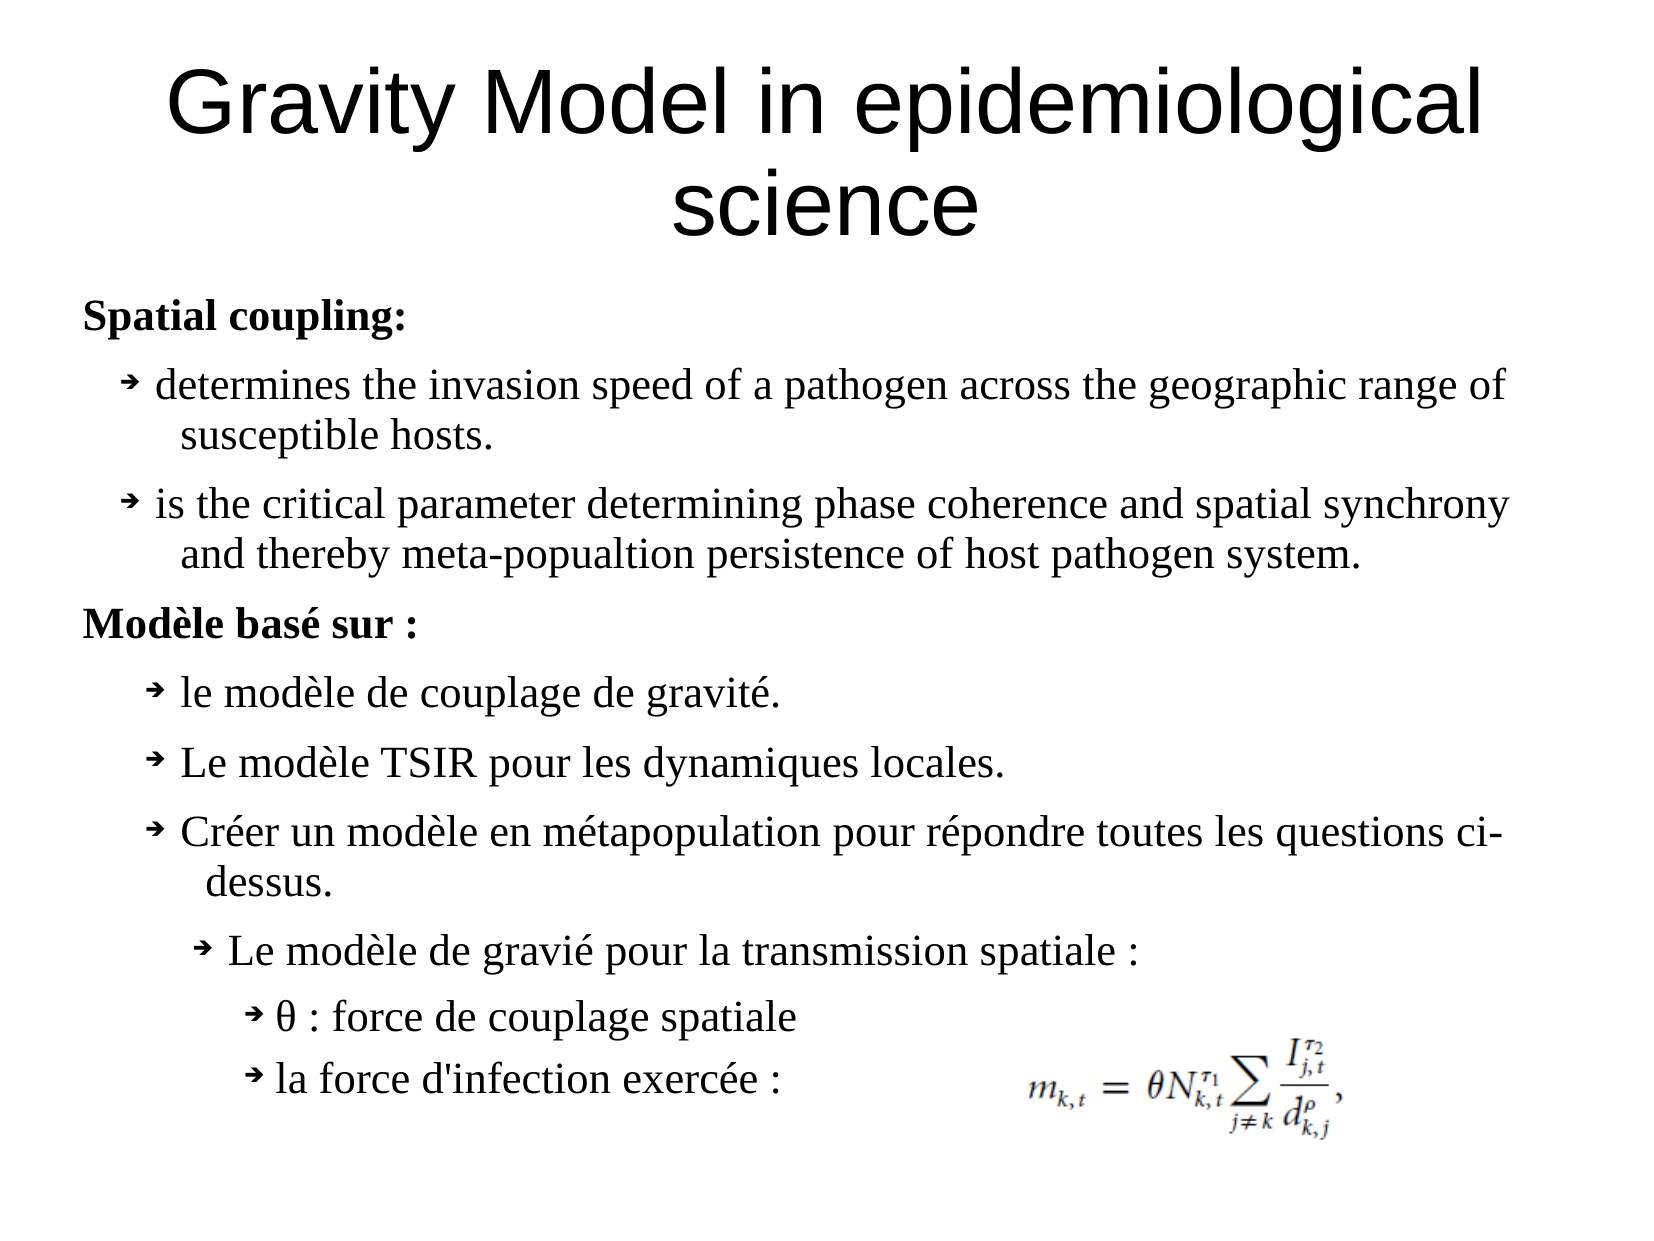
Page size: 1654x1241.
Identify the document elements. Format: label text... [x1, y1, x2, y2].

picture [1014, 1034, 1351, 1159]
list Spatial coupling: determines the invasion speed of a pathogen across the geographic range of susceptible hosts. is the critical parameter determining phase coherence and spatial synchrony and thereby meta-popualtion persistence of host pathogen system. Modèle basé sur : le modèle de couplage de gravité. Le modèle TSIR pour les dynamiques locales. Créer un modèle en métapopulation pour répondre toutes les questions ci-dessus. Le modèle de gravié pour la transmission spatiale : θ : force de couplage spatiale la force d'infection exercée : [82, 290, 1576, 1126]
title Gravity Model in epidemiological science [82, 49, 1571, 257]
